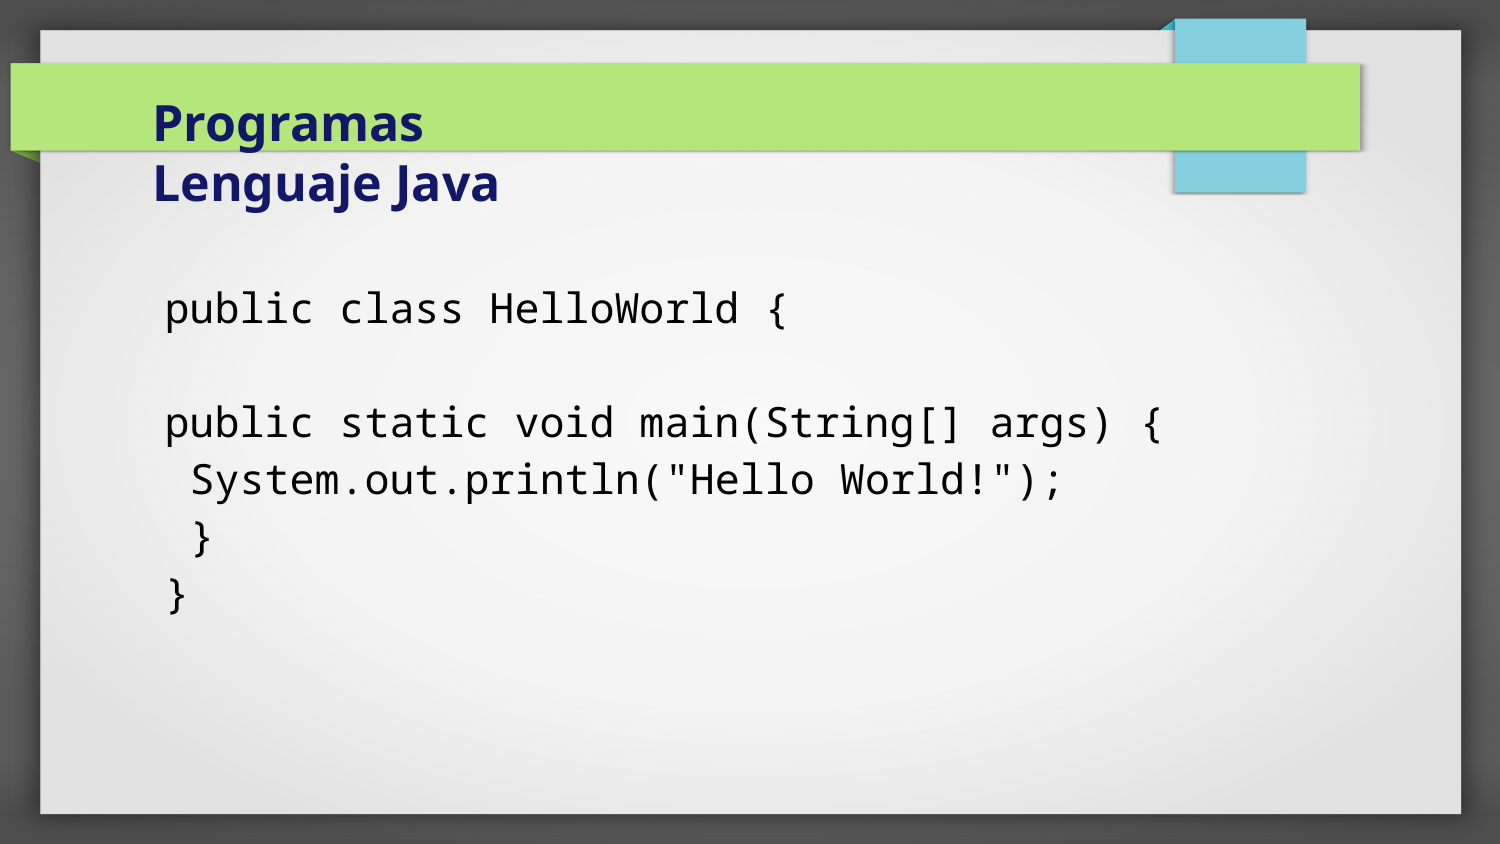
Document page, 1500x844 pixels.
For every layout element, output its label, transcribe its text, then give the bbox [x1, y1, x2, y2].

title Programas Lenguaje Java [137, 146, 1011, 227]
list public class HelloWorld { public static void main(String[] args) { System.out.println("Hello World!"); } } [164, 279, 1205, 662]
picture [0, 0, 1500, 844]
